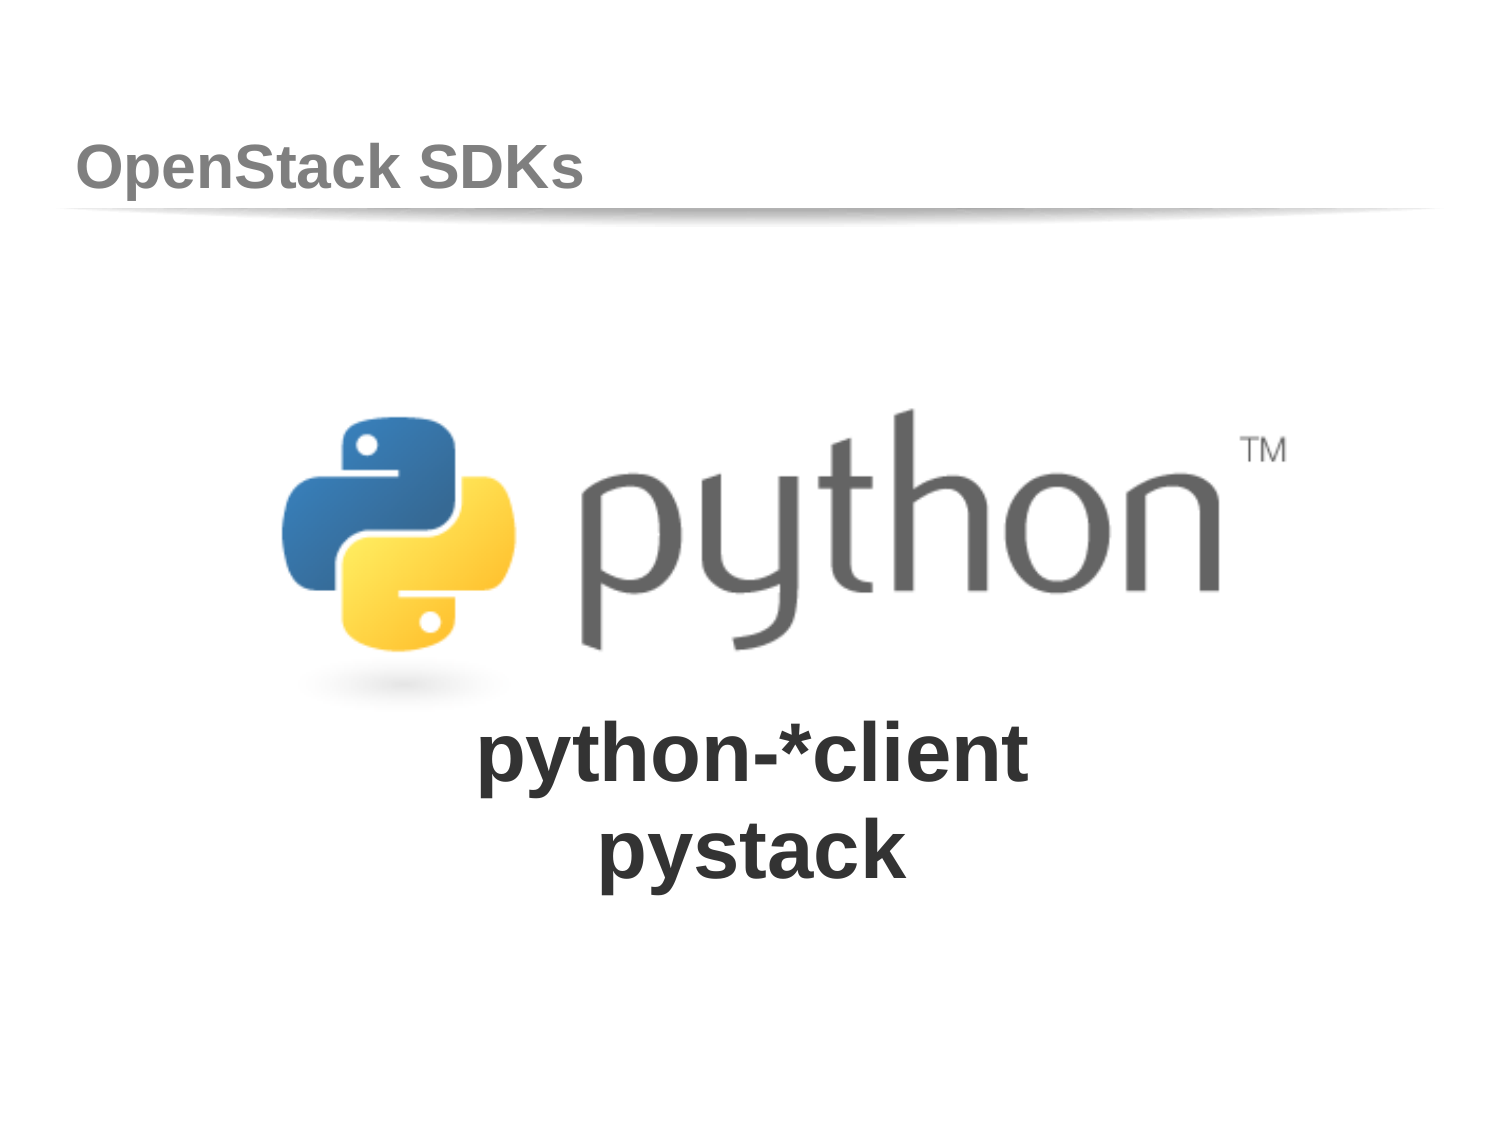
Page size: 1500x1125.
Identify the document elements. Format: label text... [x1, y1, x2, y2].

text_box python-*client [266, 698, 1240, 800]
title OpenStack SDKs [75, 71, 1426, 203]
picture [116, 348, 1384, 777]
text_box pystack [264, 795, 1239, 896]
